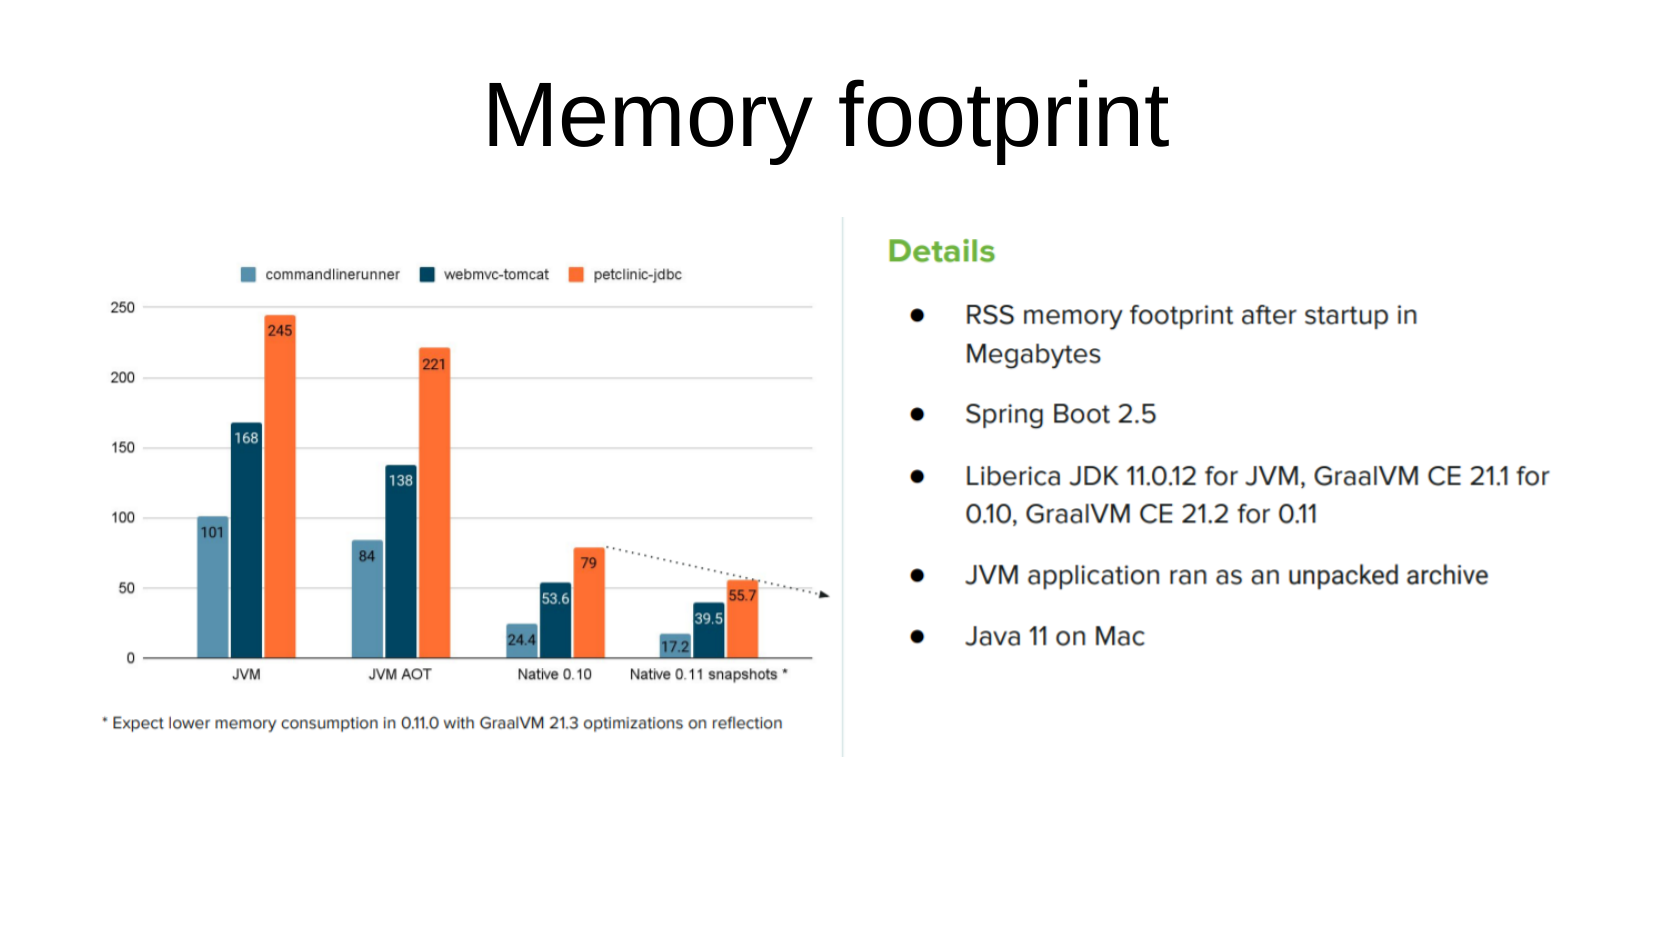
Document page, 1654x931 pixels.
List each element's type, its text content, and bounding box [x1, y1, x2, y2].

picture [82, 217, 1571, 758]
title Memory footprint [82, 37, 1571, 193]
